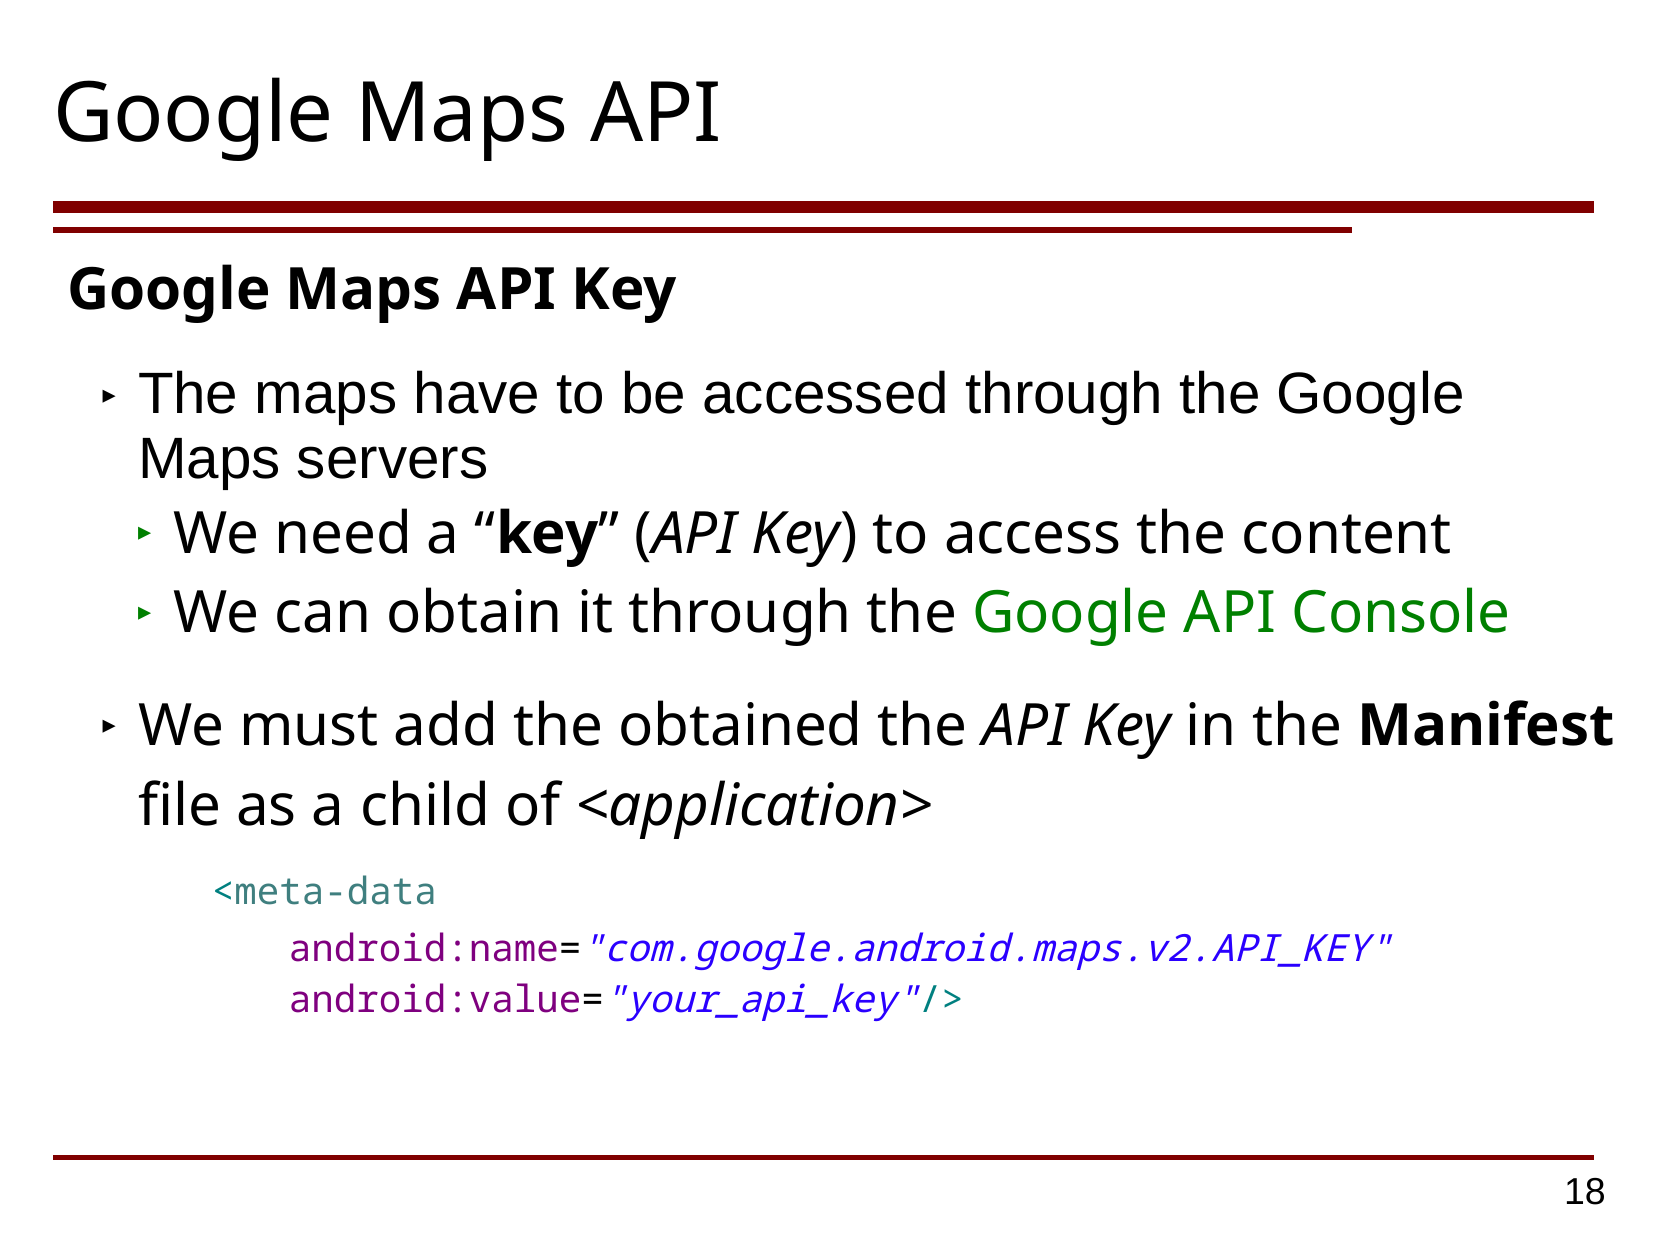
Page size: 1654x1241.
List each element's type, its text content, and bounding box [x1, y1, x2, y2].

text_box <número> [35, 1163, 1654, 1221]
subtitle Google Maps API [53, 48, 1542, 172]
text_box Google Maps API Key The maps have to be accessed through the Google Maps servers We need a “key” (API Key) to access the content We can obtain it through the Google API Console We must add the obtained the API Key in the Manifest file as a child of <application> <meta-data android:name="com.google.android.maps.v2.API_KEY" android:value="your_api_key"/> [52, 240, 1571, 1152]
